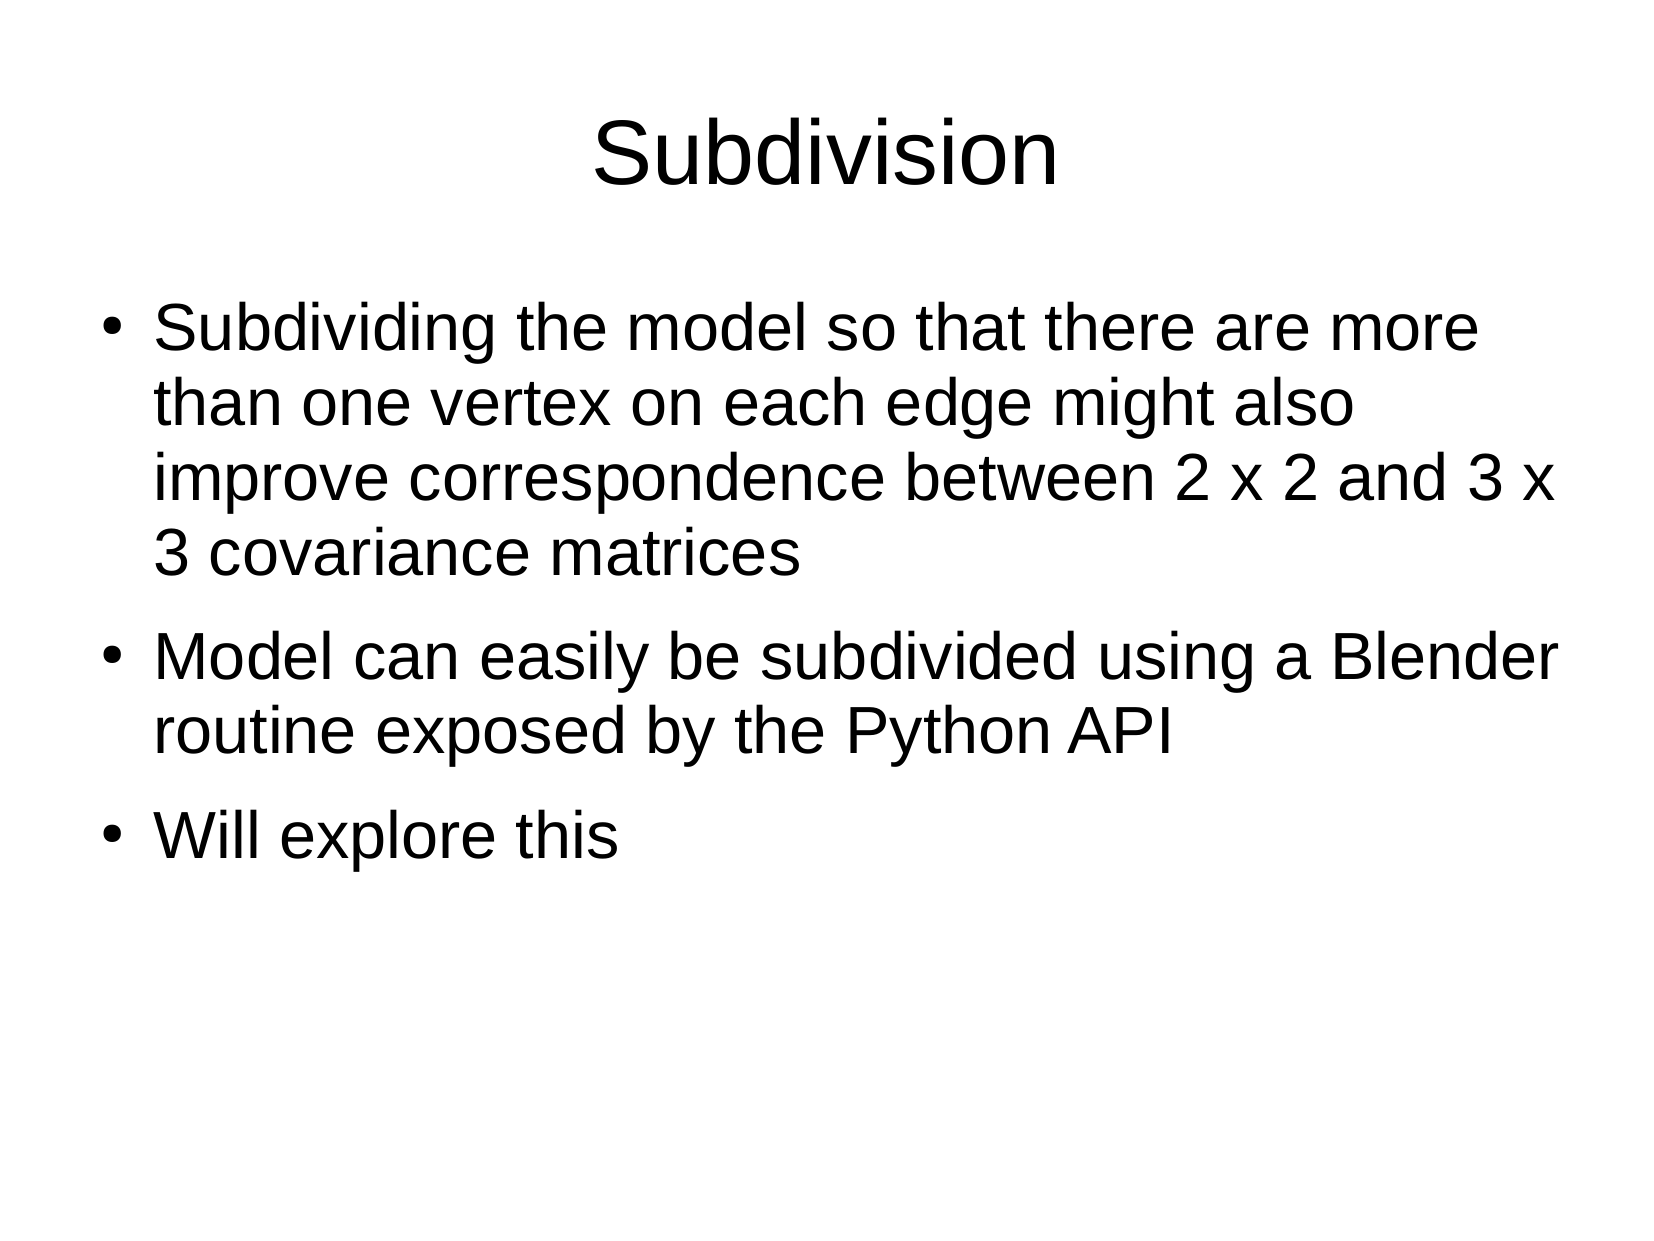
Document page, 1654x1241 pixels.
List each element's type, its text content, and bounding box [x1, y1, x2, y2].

list Subdividing the model so that there are more than one vertex on each edge might also improve correspondence between 2 x 2 and 3 x 3 covariance matrices Model can easily be subdivided using a Blender routine exposed by the Python API Will explore this [82, 290, 1571, 1010]
title Subdivision [82, 49, 1571, 257]
